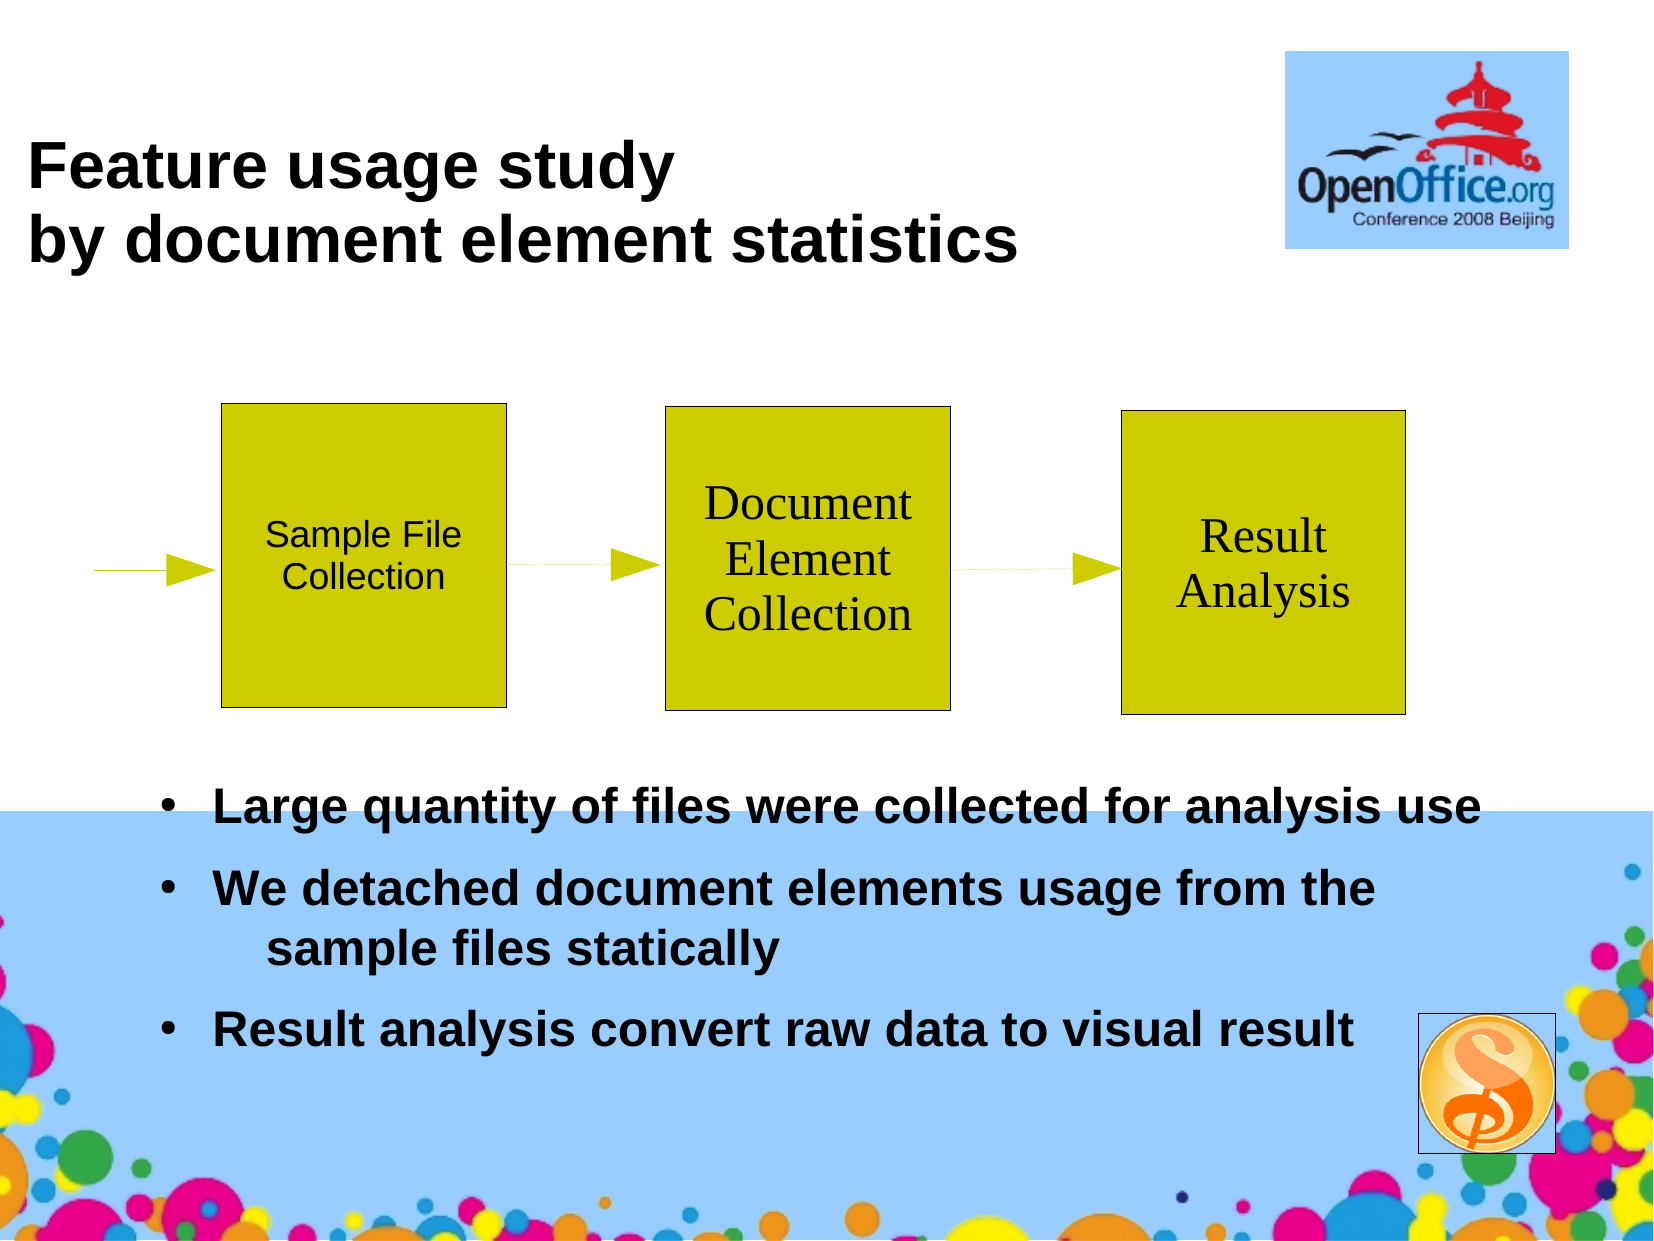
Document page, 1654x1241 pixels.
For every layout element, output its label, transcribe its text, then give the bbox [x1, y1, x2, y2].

picture [0, 810, 1654, 1241]
text_box Result Analysis [1121, 411, 1406, 715]
text_box Sample File Collection [221, 403, 506, 707]
text_box Document Element Collection [666, 406, 951, 710]
picture [1419, 1014, 1555, 1153]
picture [1285, 51, 1569, 250]
list Large quantity of files were collected for analysis use We detached document elements usage from the sample files statically Result analysis convert raw data to visual result [124, 774, 1530, 1066]
title Feature usage study by document element statistics [27, 122, 1519, 283]
